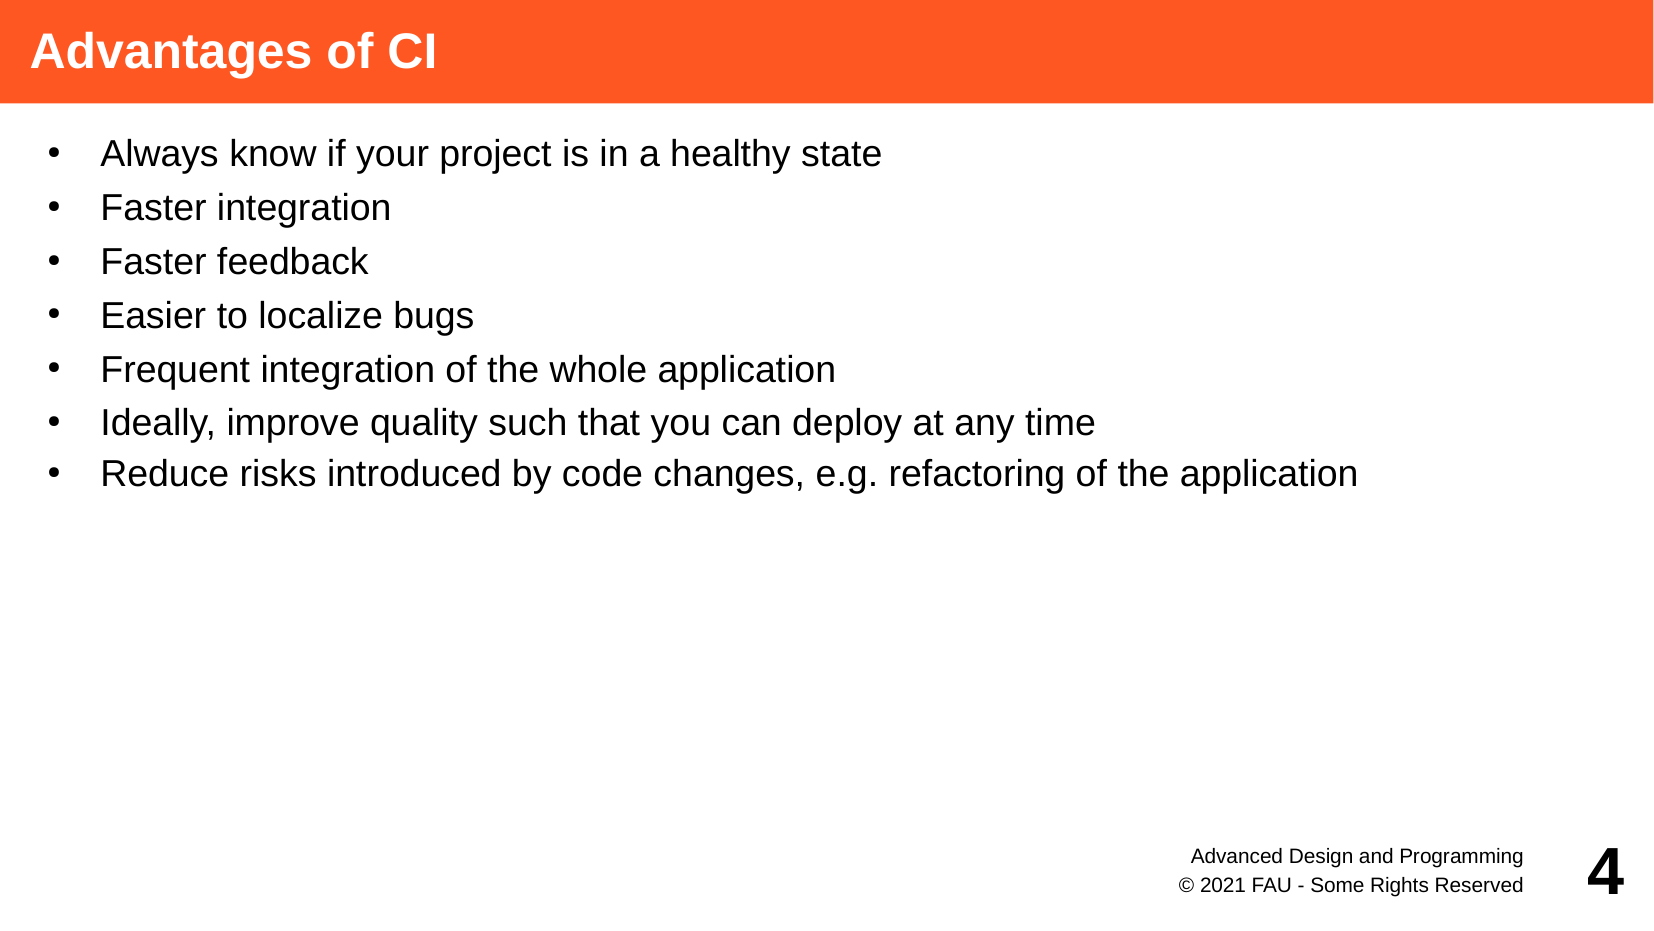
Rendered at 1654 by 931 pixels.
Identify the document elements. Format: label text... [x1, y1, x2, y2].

title Advantages of CI [0, 0, 1654, 104]
list Always know if your project is in a healthy state Faster integration Faster feedback Easier to localize bugs Frequent integration of the whole application Ideally, improve quality such that you can deploy at any time Reduce risks introduced by code changes, e.g. refactoring of the application [29, 132, 1625, 813]
